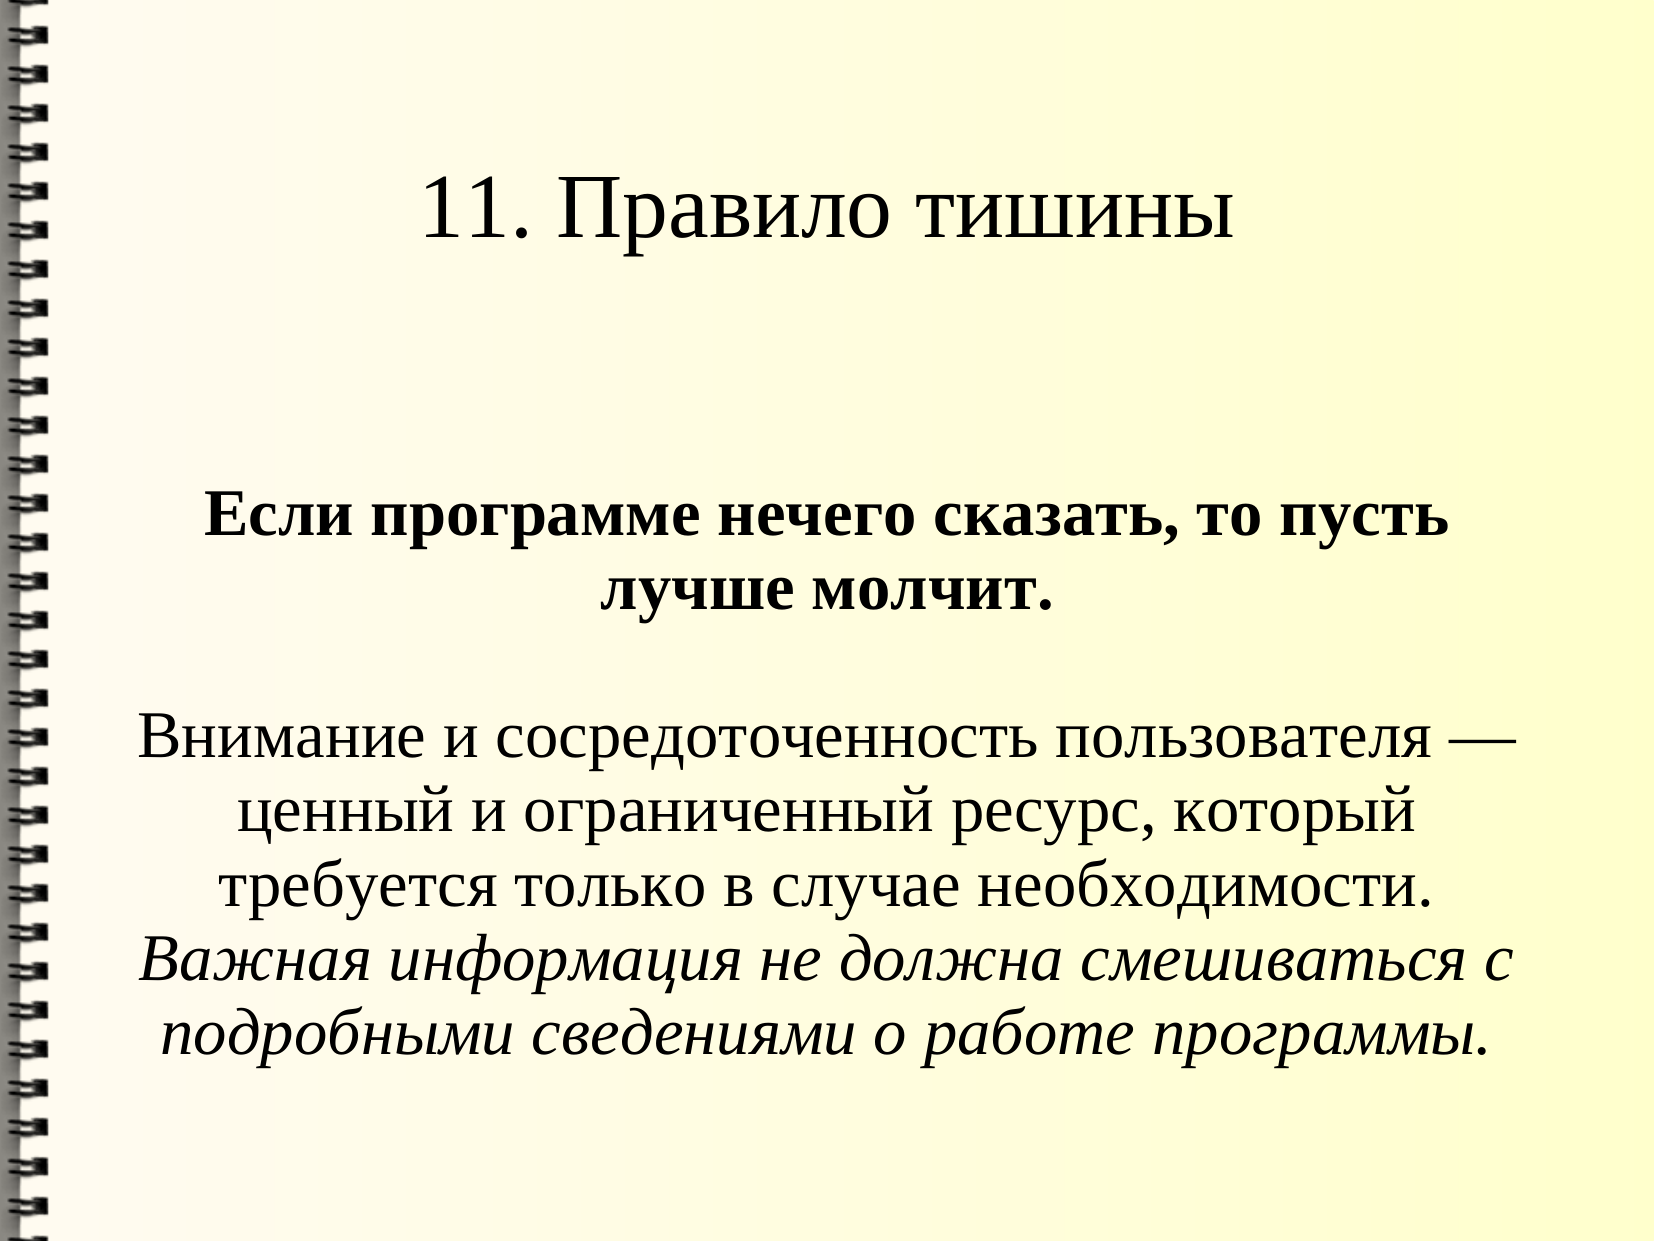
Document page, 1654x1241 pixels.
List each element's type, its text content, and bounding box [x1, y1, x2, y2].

picture [0, 0, 1654, 1241]
subtitle Если программе нечего сказать, то пусть лучше молчит. Внимание и сосредоточенность пользователя — ценный и ограниченный ресурс, который требуется только в случае необходимости. Важная информация не должна смешиваться с подробными сведениями о работе программы. [121, 344, 1534, 1200]
title 11. Правило тишины [121, 102, 1534, 311]
